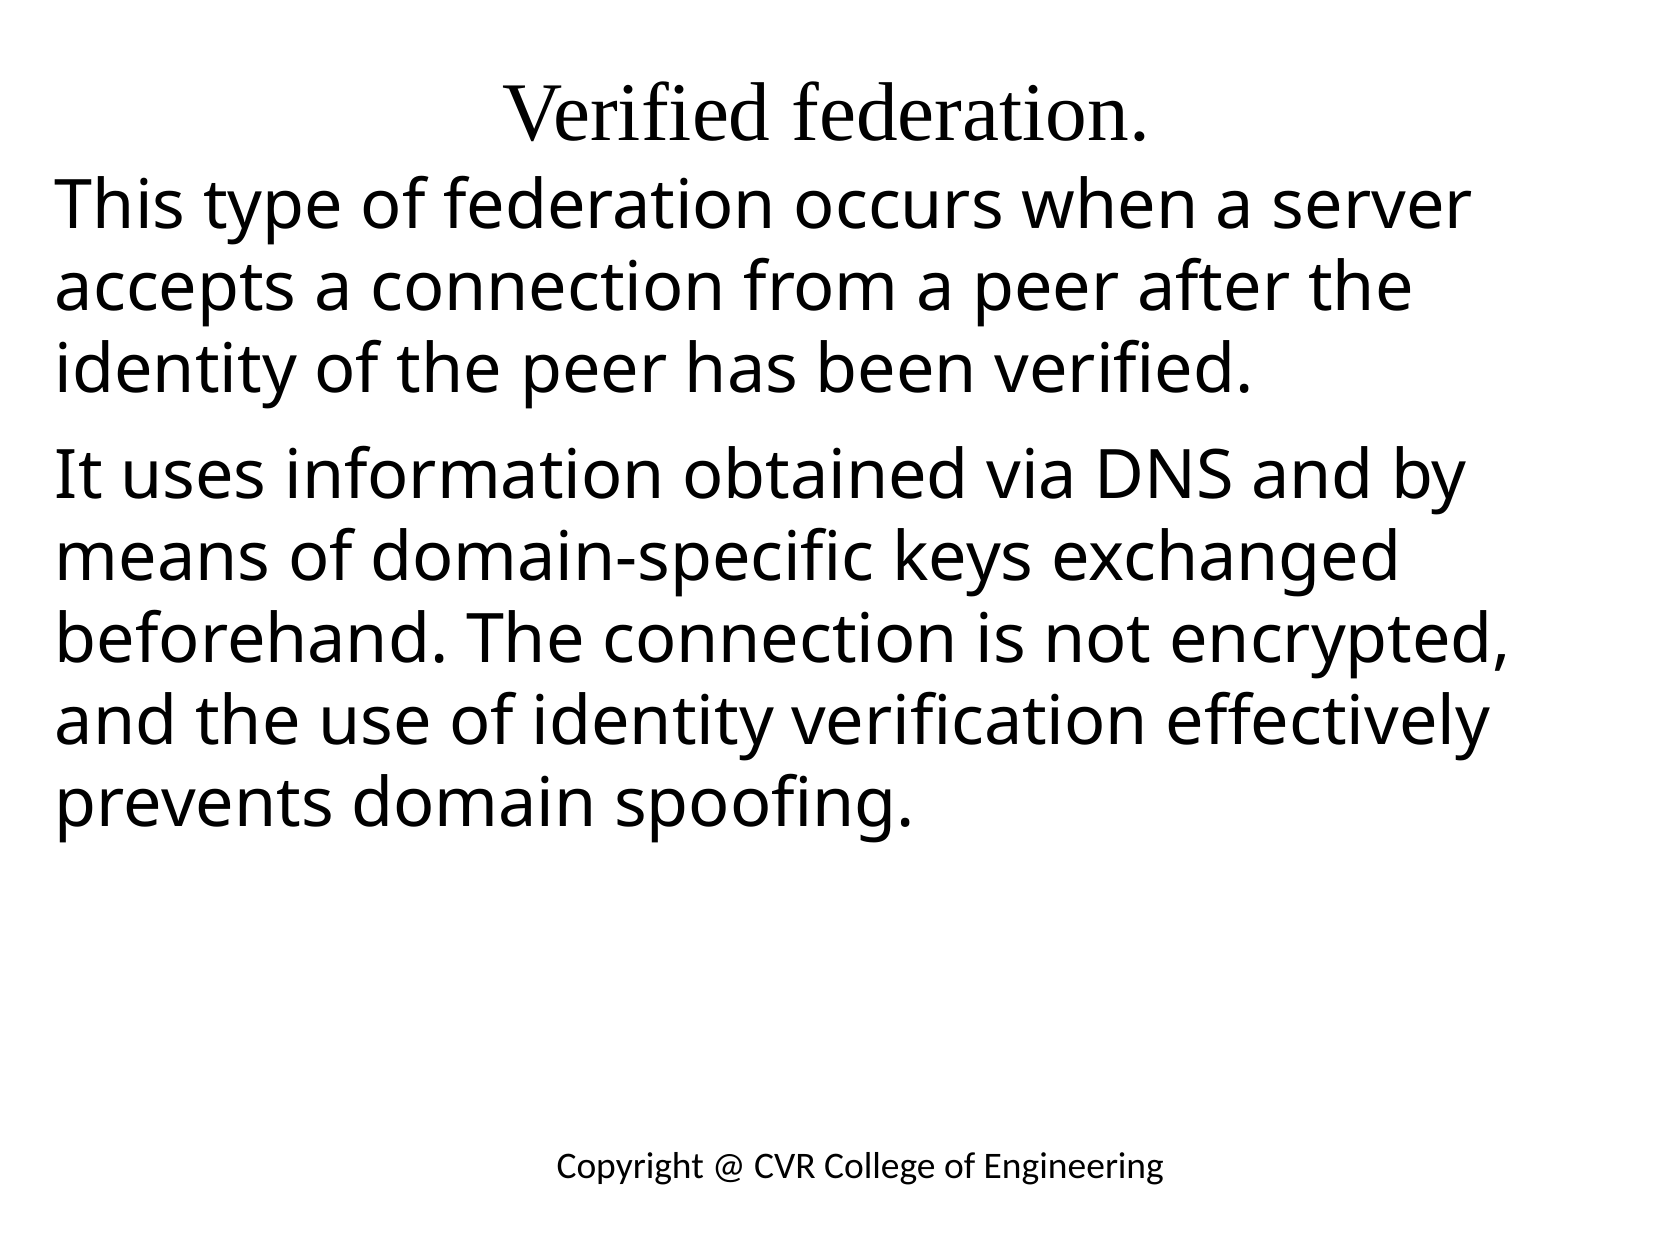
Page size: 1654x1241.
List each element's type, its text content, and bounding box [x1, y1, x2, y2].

title Verified federation. [82, 49, 1571, 257]
list This type of federation occurs when a server accepts a connection from a peer after the identity of the peer has been verified. It uses information obtained via DNS and by means of domain-specific keys exchanged beforehand. The connection is not encrypted, and the use of identity verification effectively prevents domain spoofing. [40, 152, 1529, 873]
